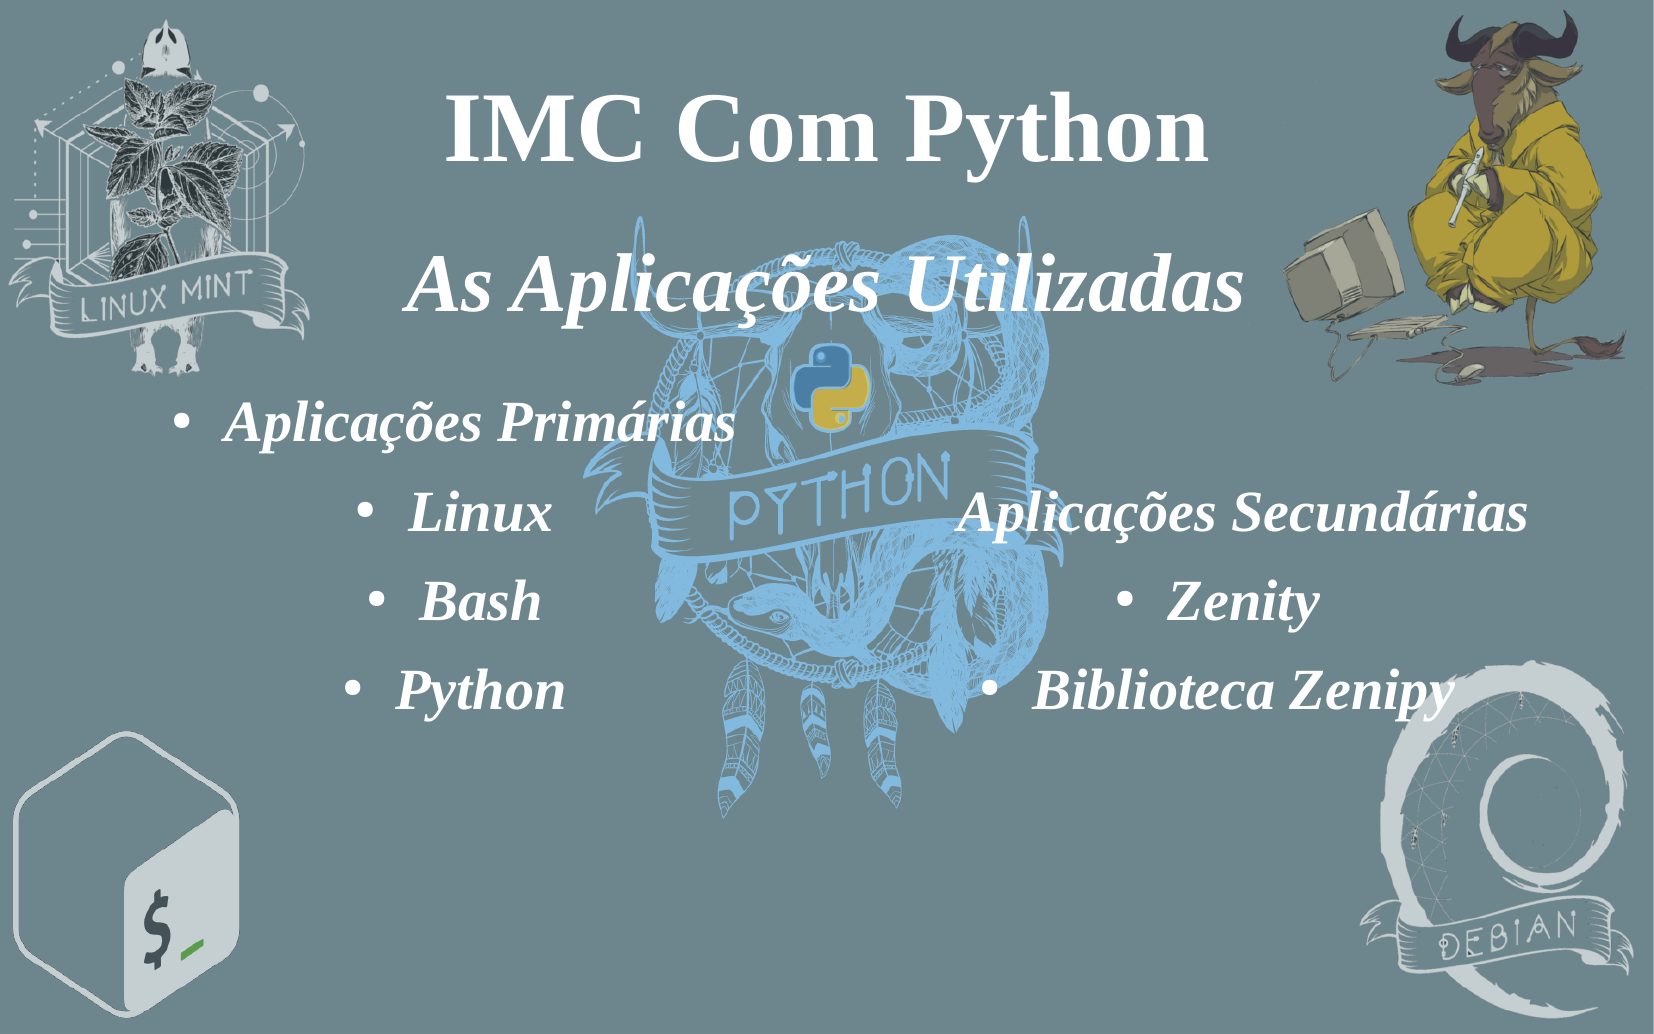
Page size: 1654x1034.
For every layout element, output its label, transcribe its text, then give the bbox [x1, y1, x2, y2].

title IMC Com Python [82, 41, 1571, 214]
list Aplicações Primárias Linux Bash Python [82, 300, 809, 901]
picture [0, 0, 1654, 1034]
list Aplicações Secundárias Zenity Biblioteca Zenipy [845, 300, 1572, 901]
title As Aplicações Utilizadas [82, 237, 1571, 330]
